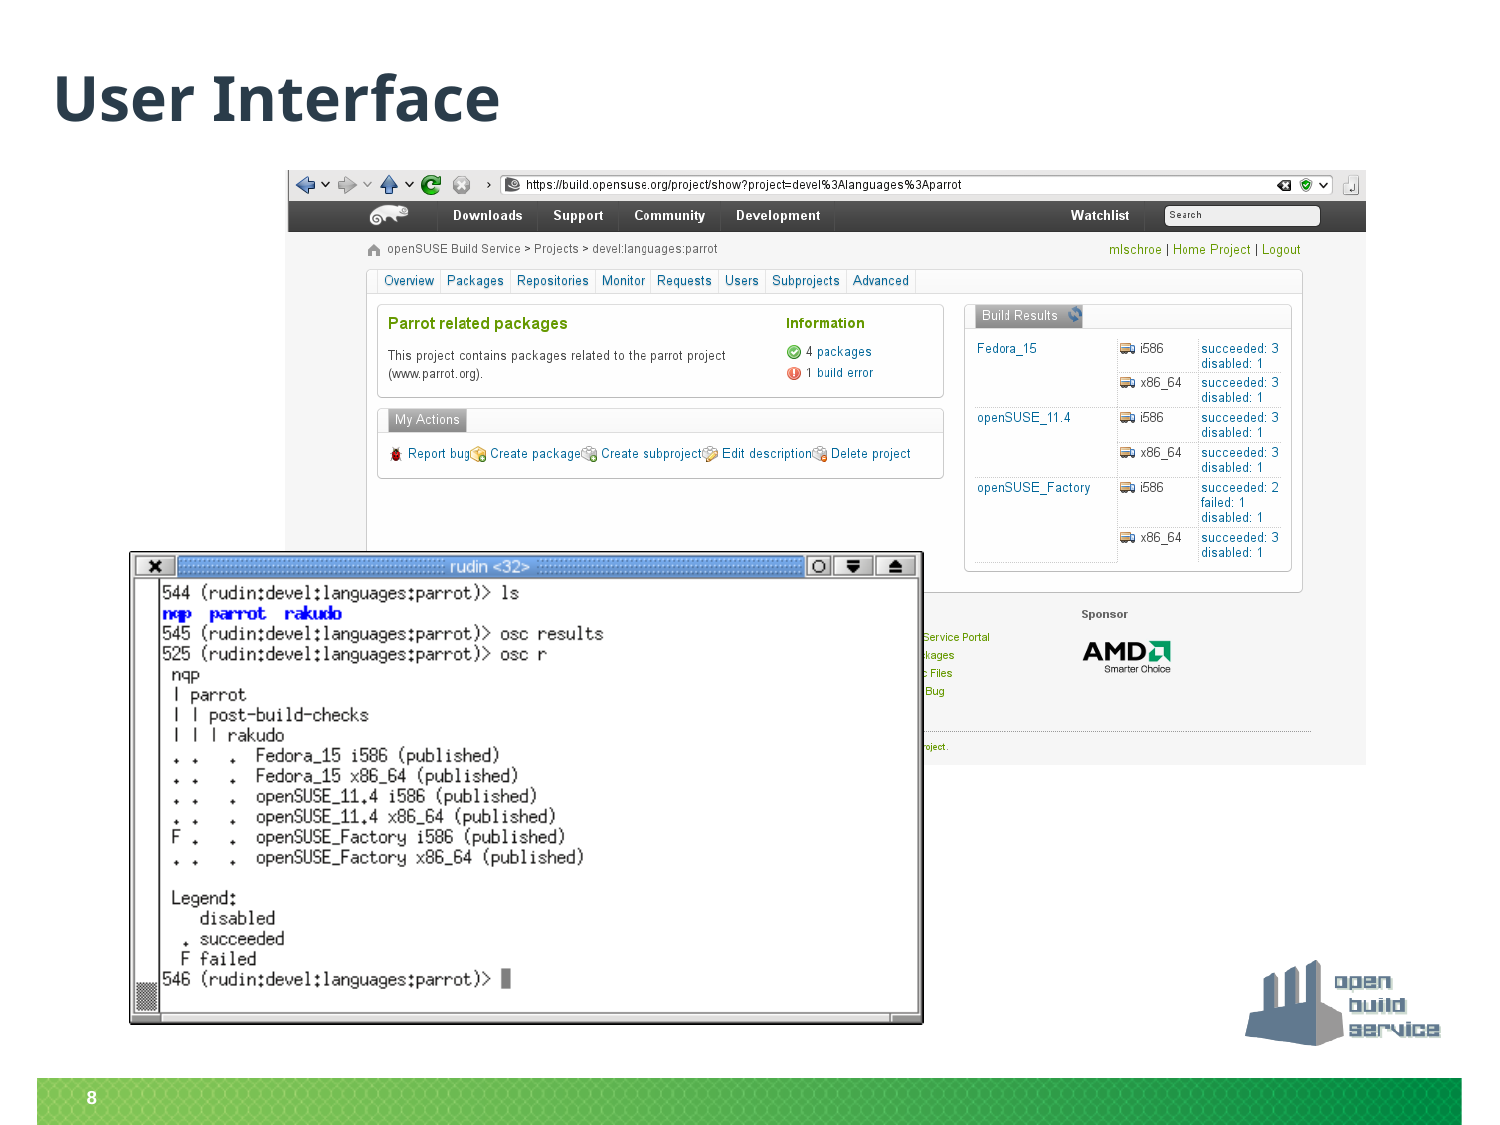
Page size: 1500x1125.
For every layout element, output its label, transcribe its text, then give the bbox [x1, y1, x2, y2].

title User Interface [37, 51, 1388, 209]
picture [129, 170, 1366, 1025]
picture [37, 1078, 1462, 1125]
picture [1245, 960, 1441, 1046]
